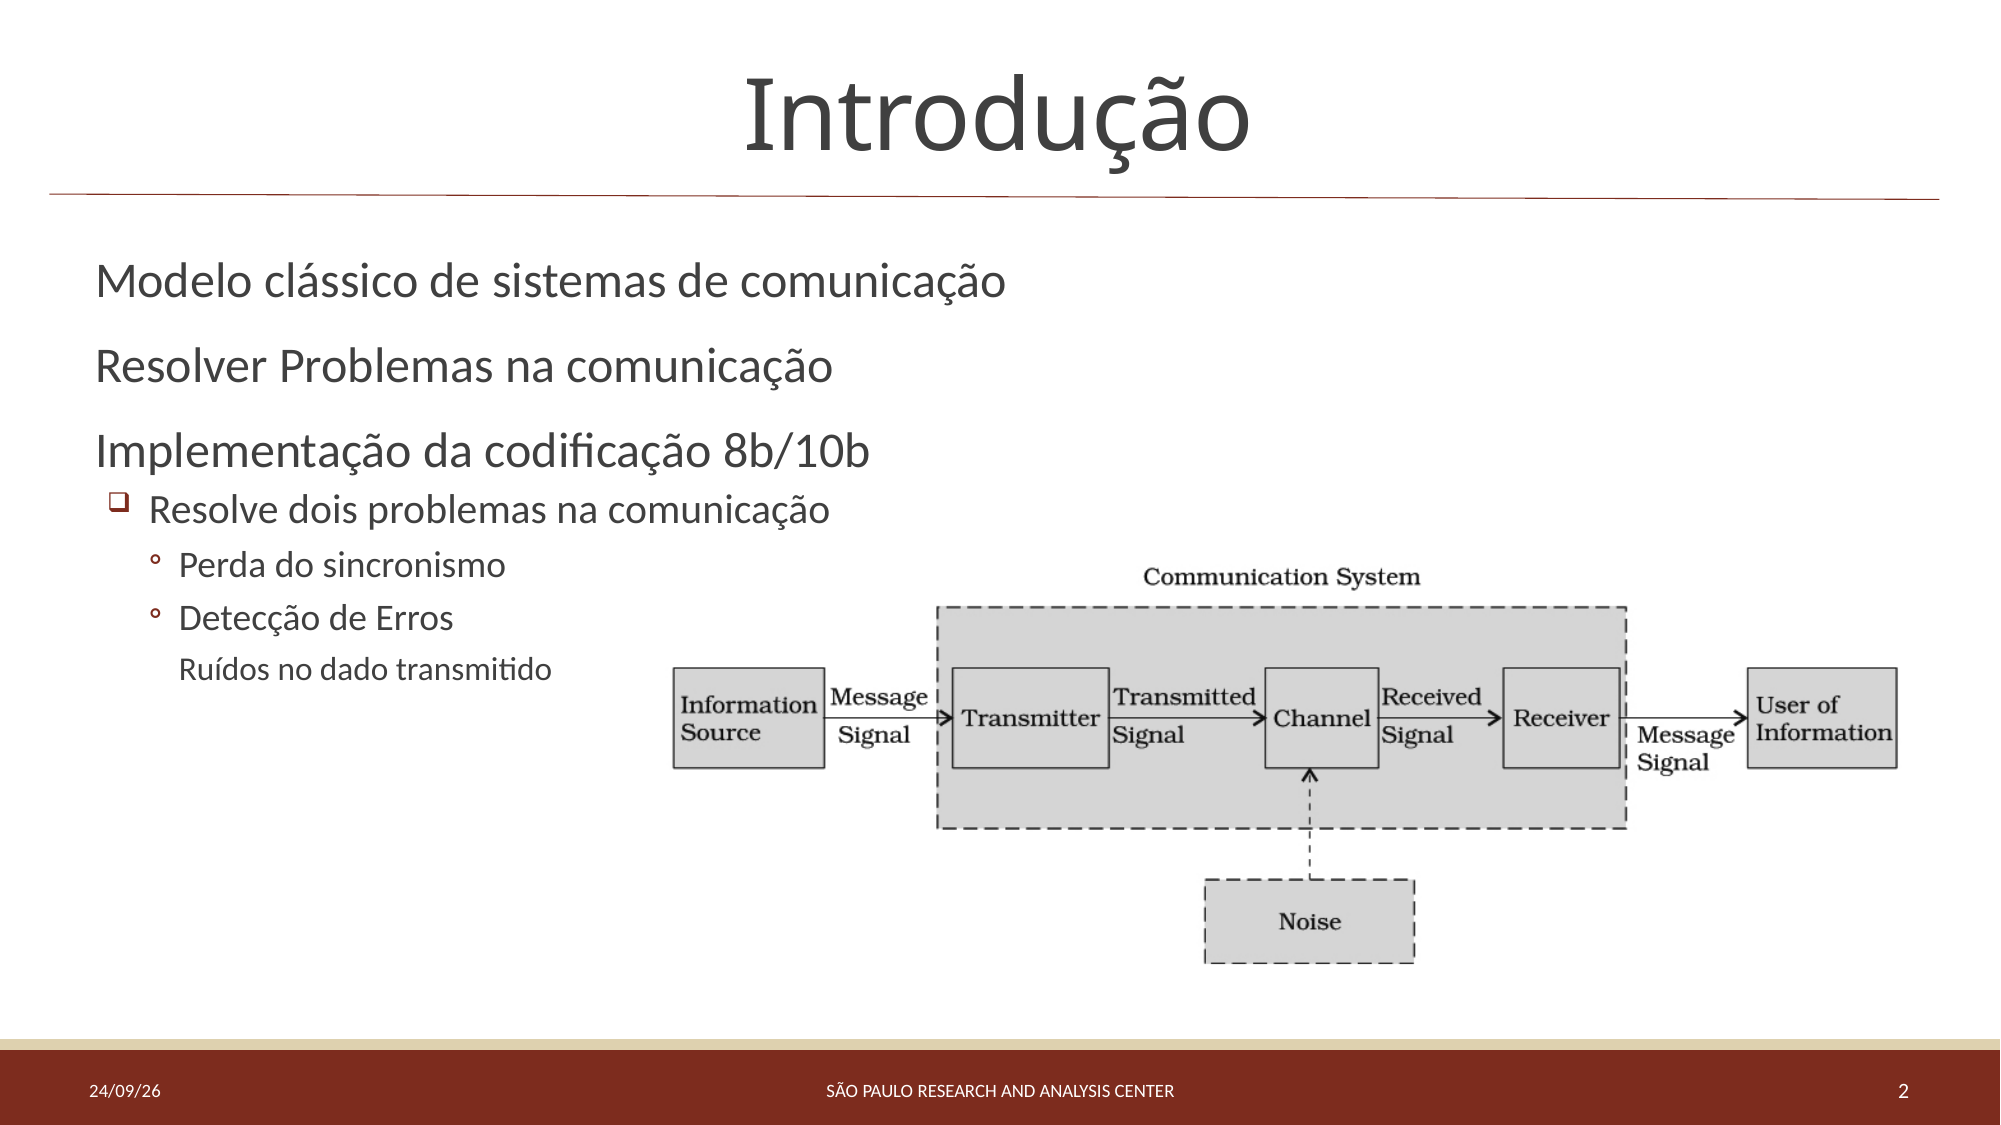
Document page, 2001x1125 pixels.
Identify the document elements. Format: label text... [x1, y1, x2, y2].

list Modelo clássico de sistemas de comunicação Resolver Problemas na comunicação Implementação da codificação 8b/10b Resolve dois problemas na comunicação Perda do sincronismo Detecção de Erros Ruídos no dado transmitido [74, 239, 1924, 1001]
picture [625, 555, 1944, 982]
footer São Paulo Research and Analysis Center [604, 1059, 1396, 1120]
slide_number <número> [1708, 1059, 1925, 1120]
title Introdução [74, 47, 1924, 179]
slide_number 27/11/17 [74, 1059, 480, 1120]
